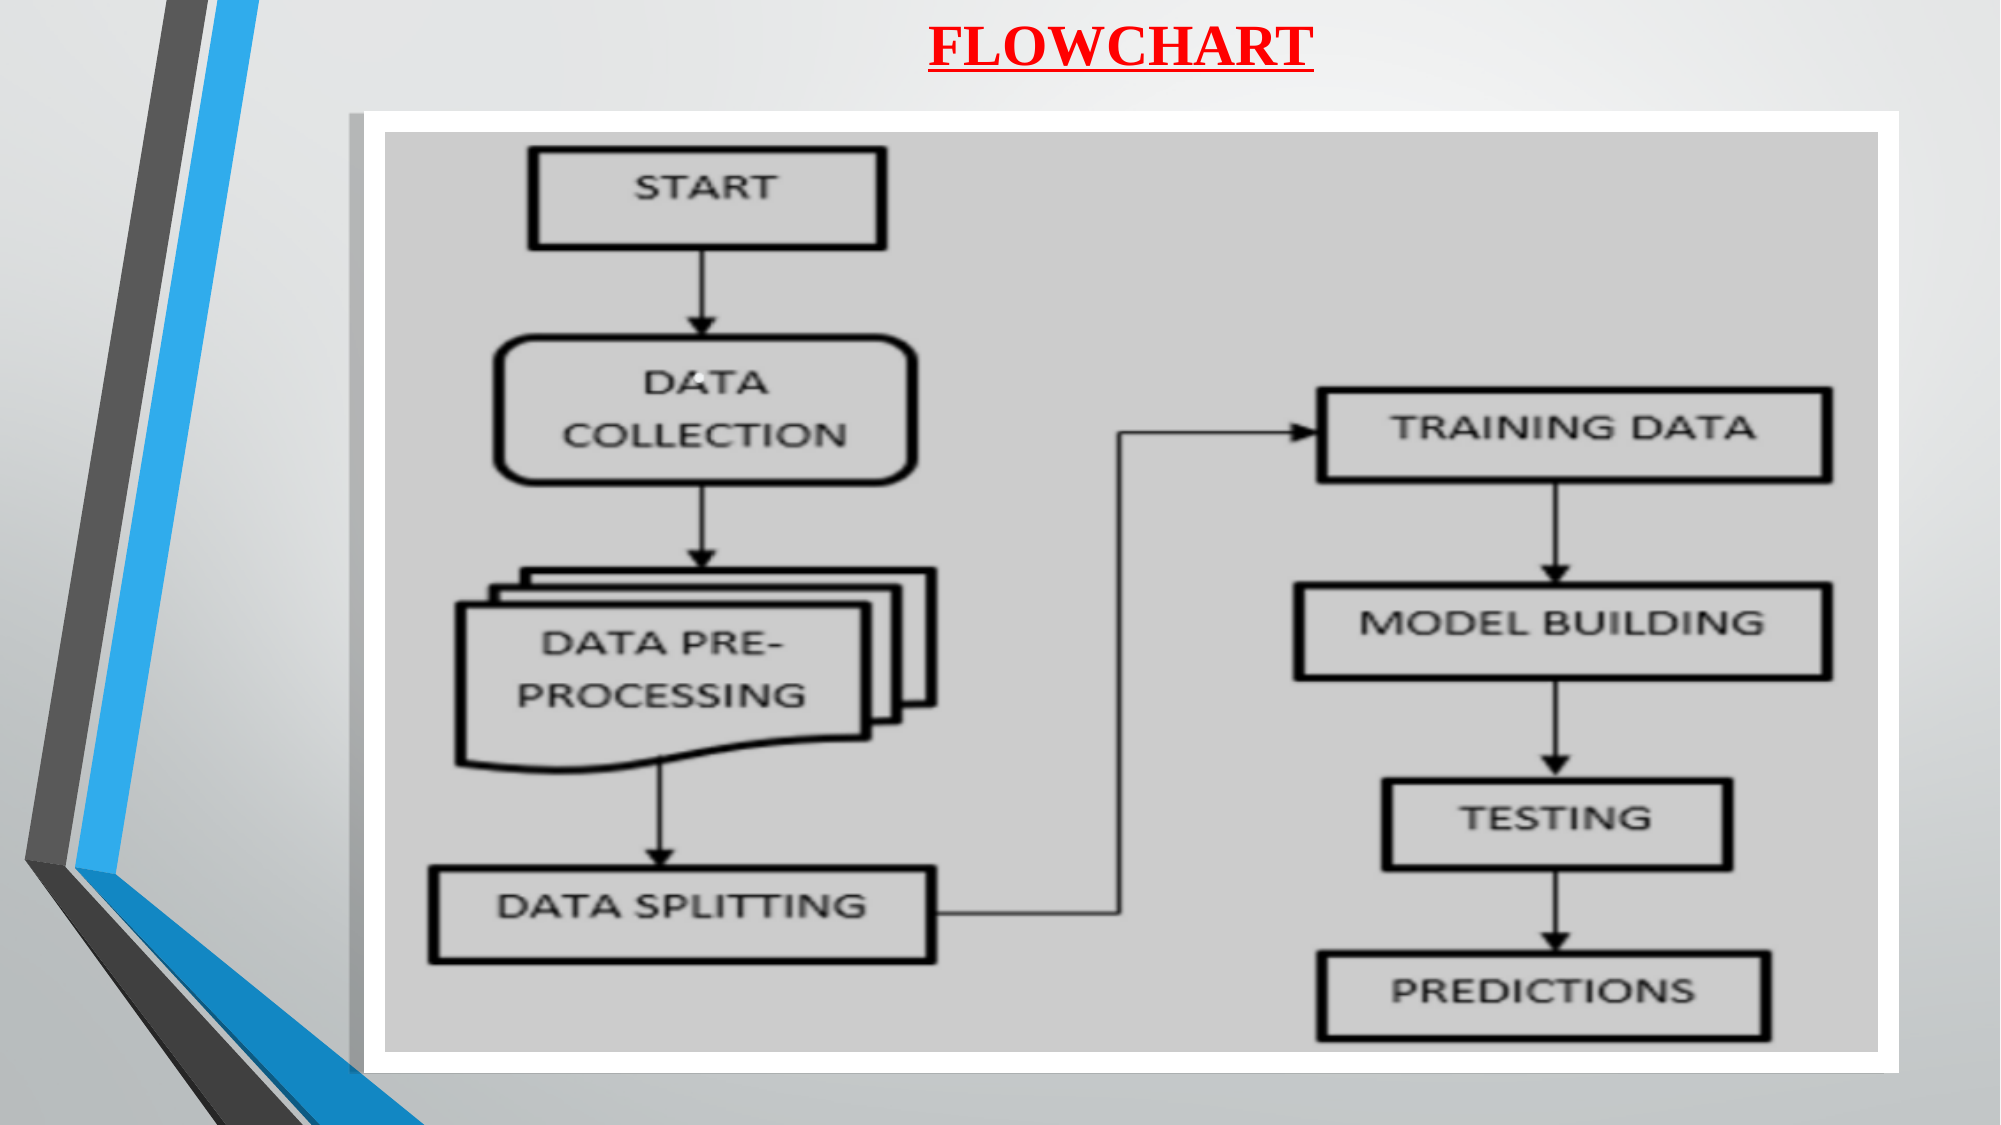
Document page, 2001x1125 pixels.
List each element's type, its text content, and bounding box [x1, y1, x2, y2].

text_box FLOWCHART [913, 0, 1434, 86]
picture [384, 131, 1879, 1052]
